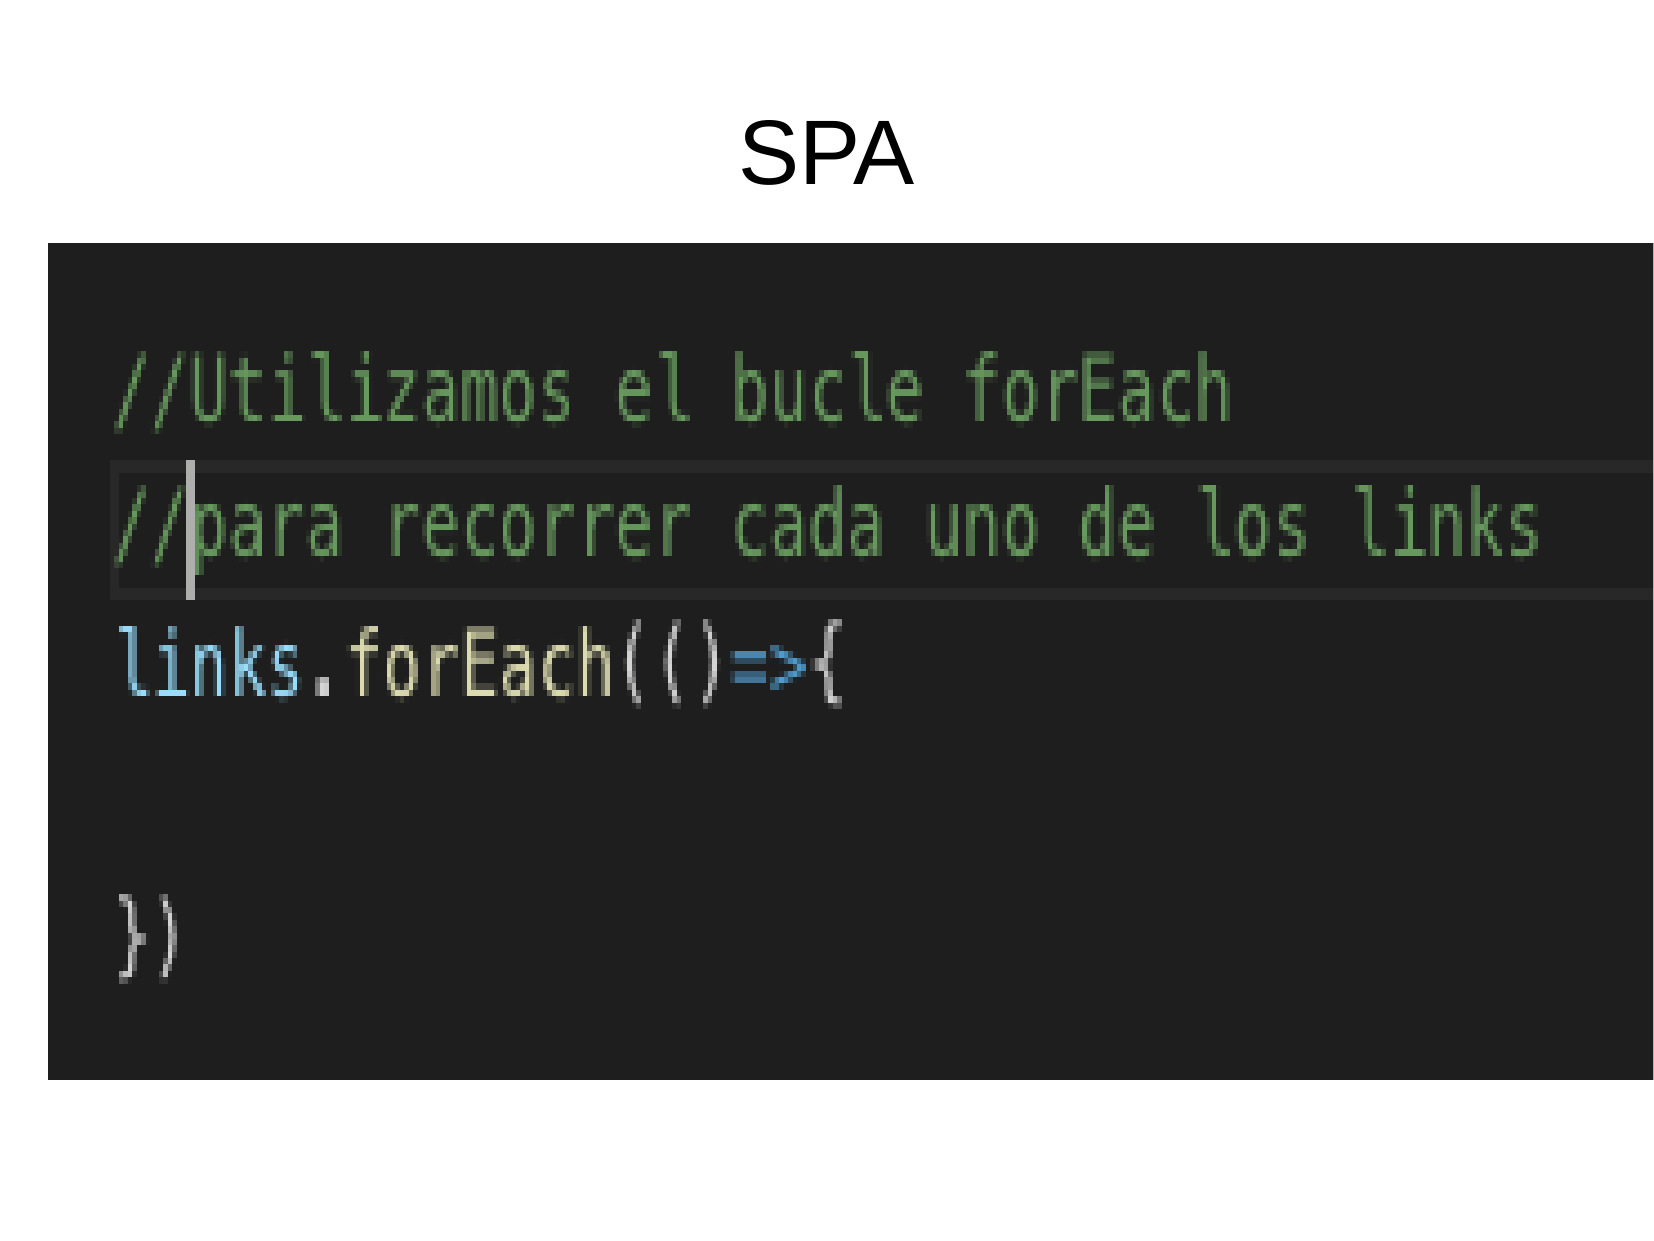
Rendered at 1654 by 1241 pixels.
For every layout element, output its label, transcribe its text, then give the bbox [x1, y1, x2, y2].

title SPA [82, 49, 1571, 243]
picture [48, 243, 1654, 1081]
